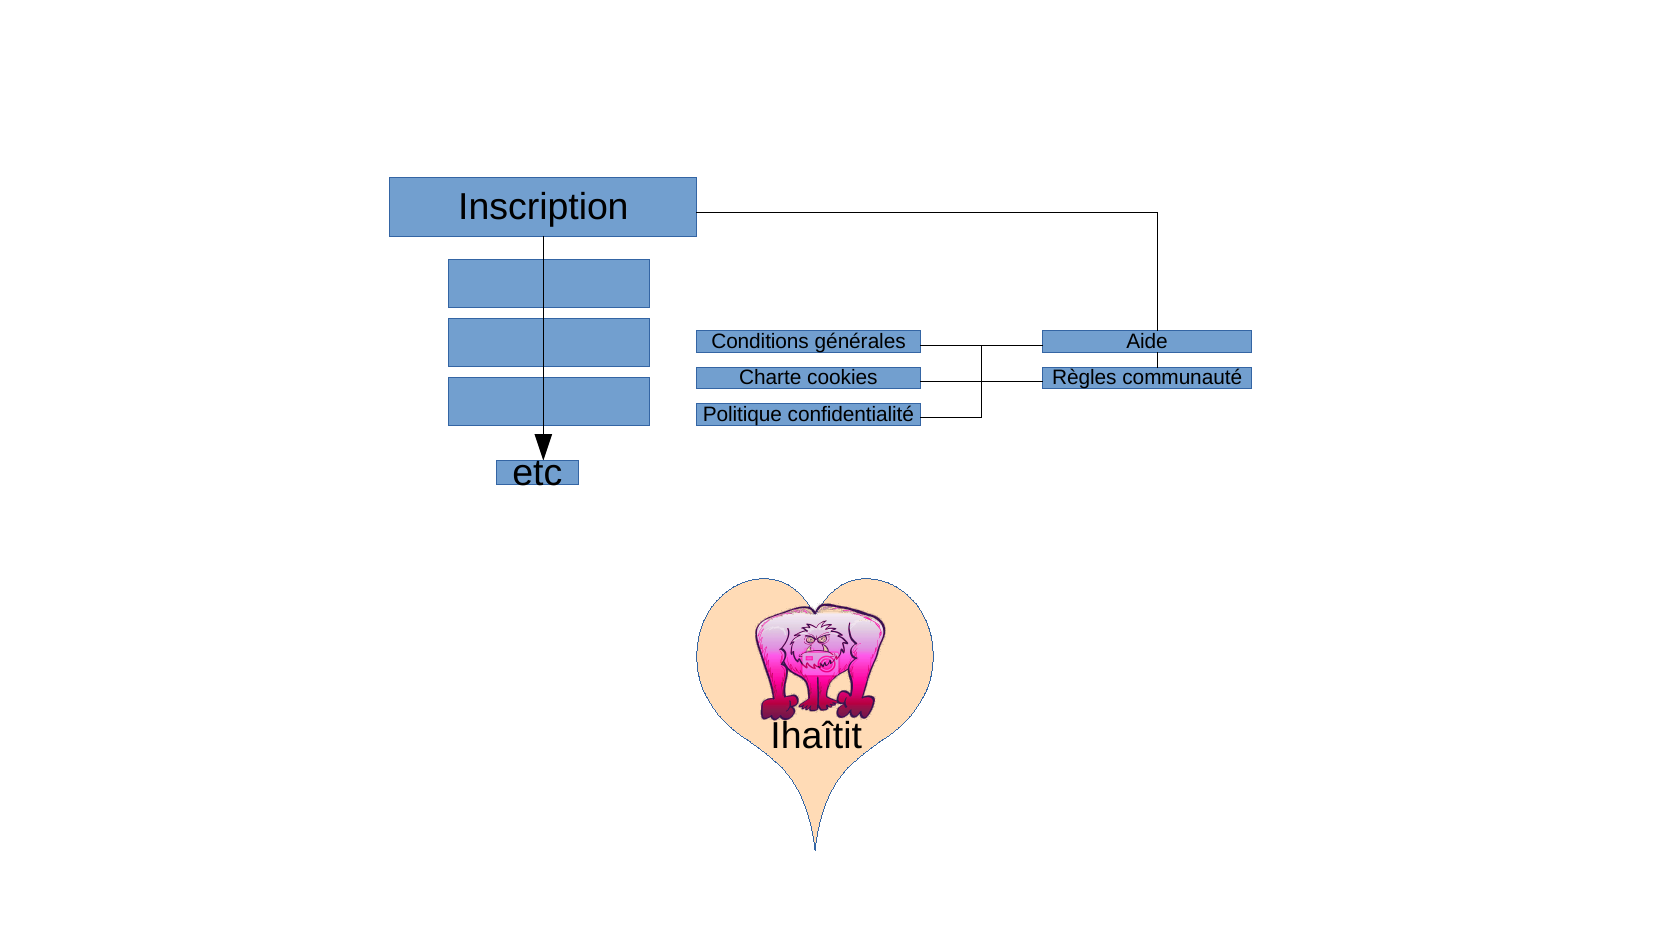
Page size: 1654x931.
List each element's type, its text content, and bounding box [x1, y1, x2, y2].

text_box Ihaîtit [696, 578, 934, 851]
text_box [544, 318, 650, 367]
text_box Inscription [389, 177, 697, 237]
text_box [448, 318, 543, 367]
text_box Aide [1042, 330, 1252, 353]
text_box [448, 377, 543, 426]
text_box Charte cookies [696, 367, 921, 389]
text_box [544, 259, 650, 308]
text_box [448, 259, 543, 308]
text_box Conditions générales [696, 330, 921, 353]
picture [755, 603, 886, 721]
text_box etc [517, 467, 528, 473]
text_box [544, 377, 650, 426]
text_box etc [496, 460, 579, 485]
text_box Règles communauté [1042, 367, 1252, 389]
text_box Politique confidentialité [696, 403, 921, 426]
